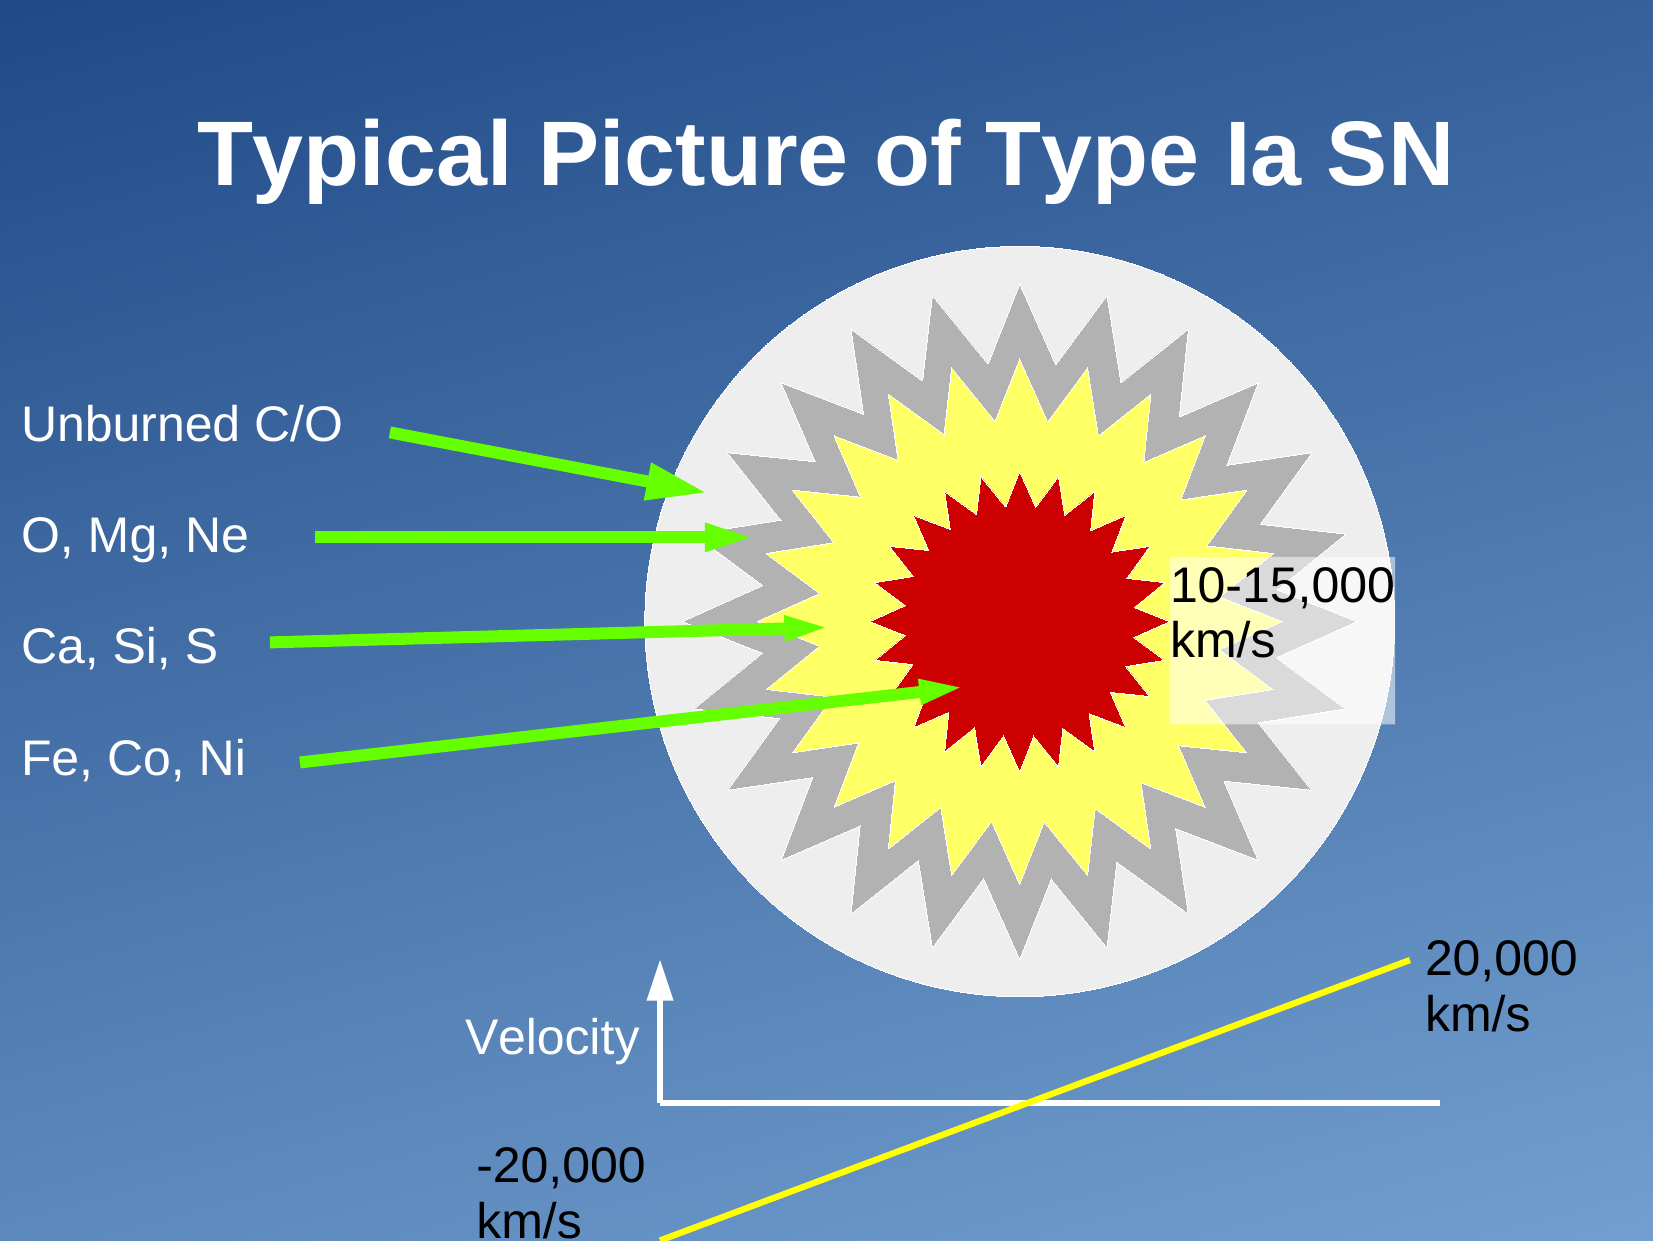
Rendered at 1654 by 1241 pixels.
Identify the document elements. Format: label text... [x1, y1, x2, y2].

text_box 10-15,000 km/s [1170, 556, 1396, 725]
text_box 20,000 km/s [1425, 930, 1606, 1042]
text_box Velocity [465, 1009, 721, 1066]
title Typical Picture of Type Ia SN [82, 49, 1571, 257]
text_box -20,000 km/s [476, 1137, 687, 1241]
text_box [696, 257, 1389, 997]
text_box Unburned C/O O, Mg, Ne Ca, Si, S Fe, Co, Ni [21, 395, 696, 913]
